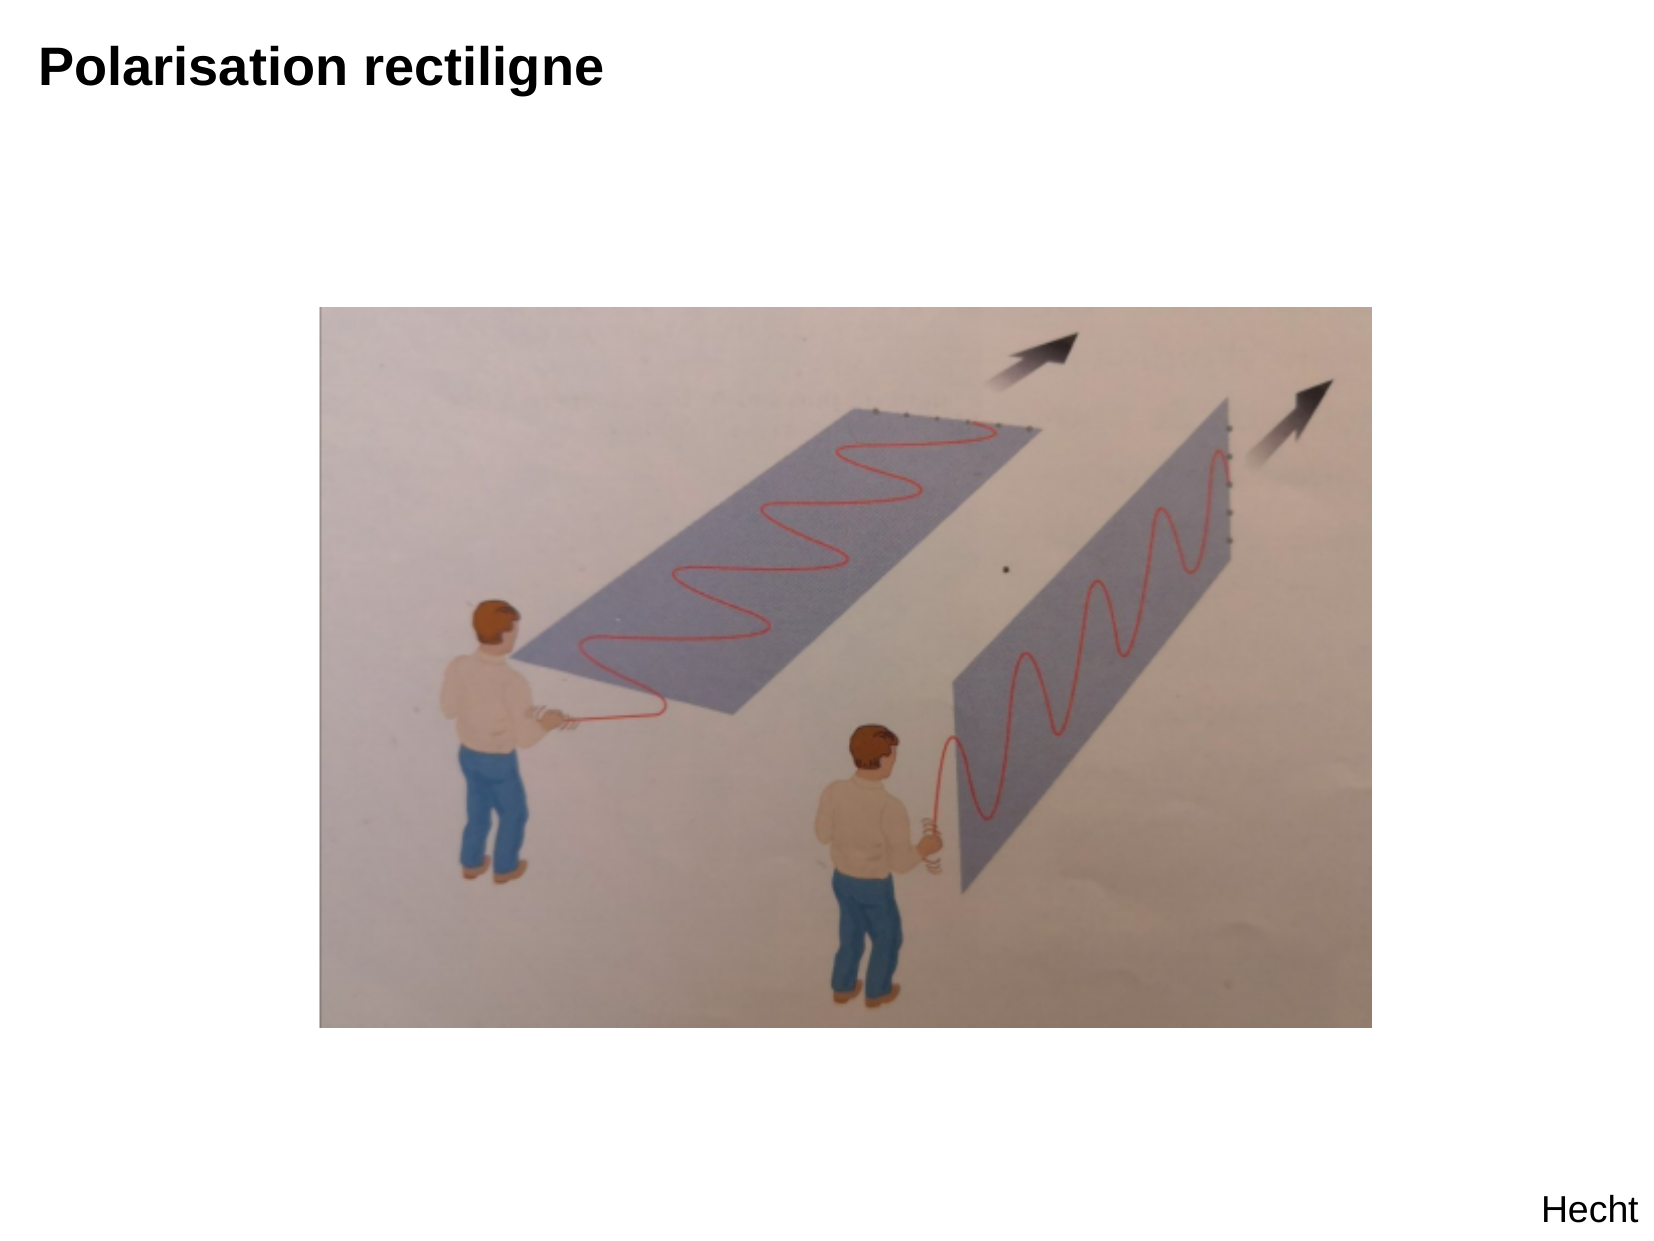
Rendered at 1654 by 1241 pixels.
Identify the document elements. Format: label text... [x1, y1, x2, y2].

picture [318, 307, 1372, 1028]
text_box Polarisation rectiligne [23, 29, 721, 107]
text_box Hecht [1240, 1181, 1654, 1238]
